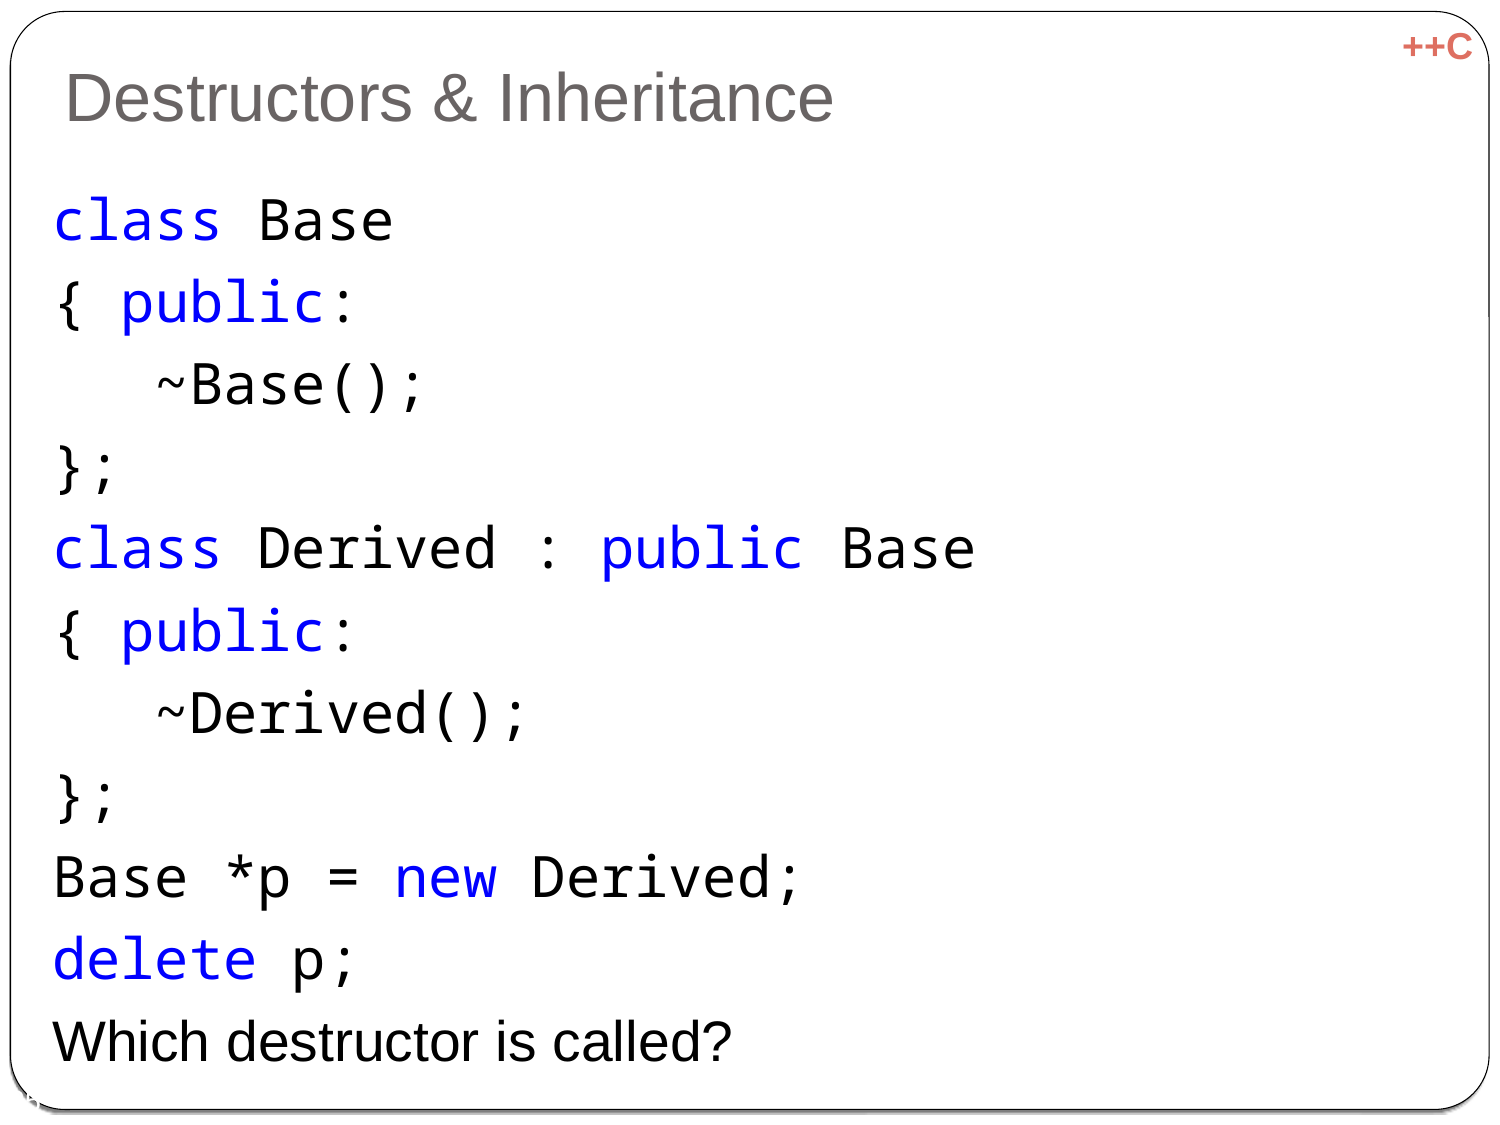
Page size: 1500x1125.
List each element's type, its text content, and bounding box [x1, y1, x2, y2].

slide_number <number> [0, 1074, 50, 1125]
title Destructors & Inheritance [50, 45, 1450, 150]
list class Base { public: ~Base(); }; class Derived : public Base { public: ~Derived(); }; Base *p = new Derived; delete p; Which destructor is called? [37, 162, 1463, 1088]
